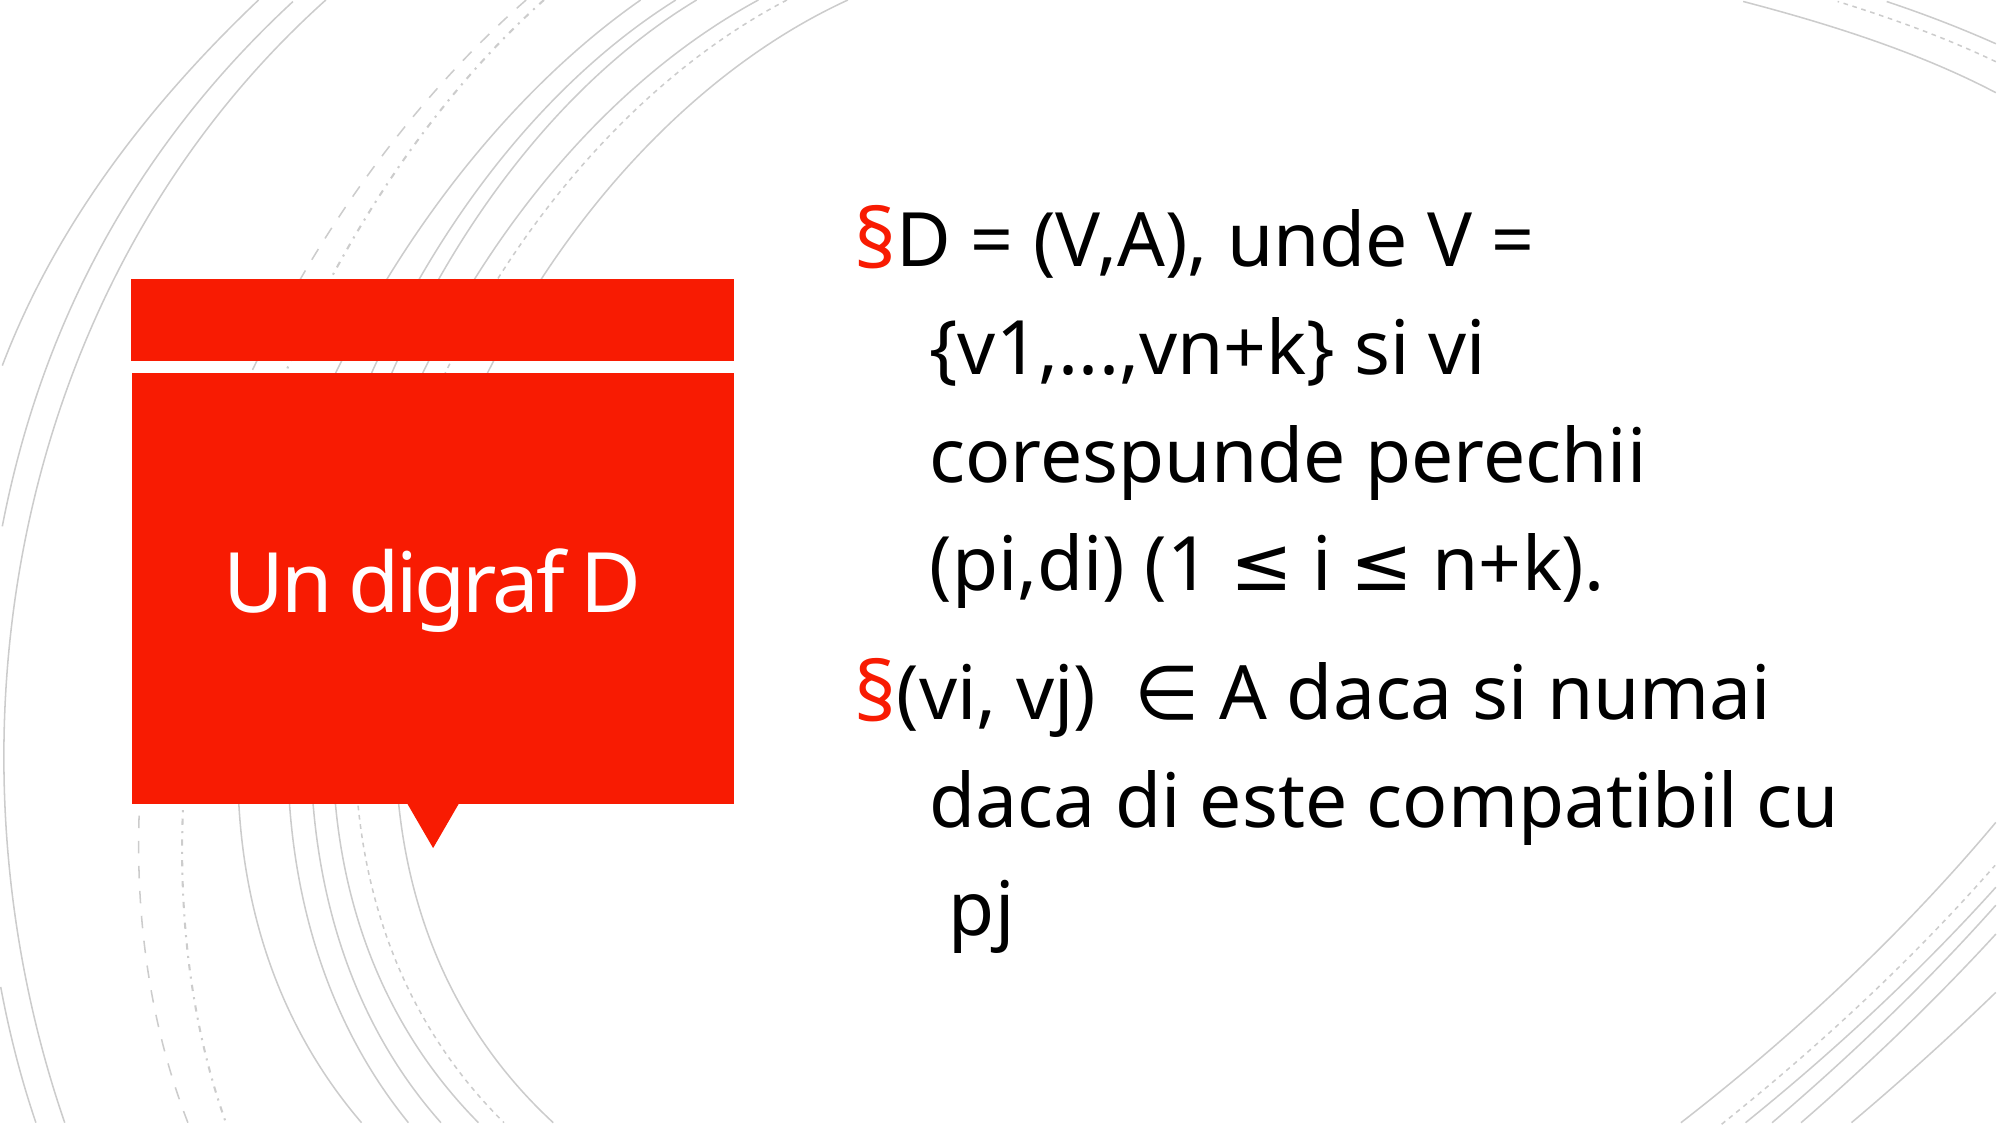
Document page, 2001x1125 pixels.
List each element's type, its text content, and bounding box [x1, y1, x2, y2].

list D = (V,A), unde V = {v1,...,vn+k} si vi corespunde perechii (pi,di) (1 ≤ i ≤ n+k). (vi, vj) ∈ A daca si numai daca di este compatibil cu pj [839, 131, 1871, 993]
title Un digraf D [145, 385, 720, 789]
